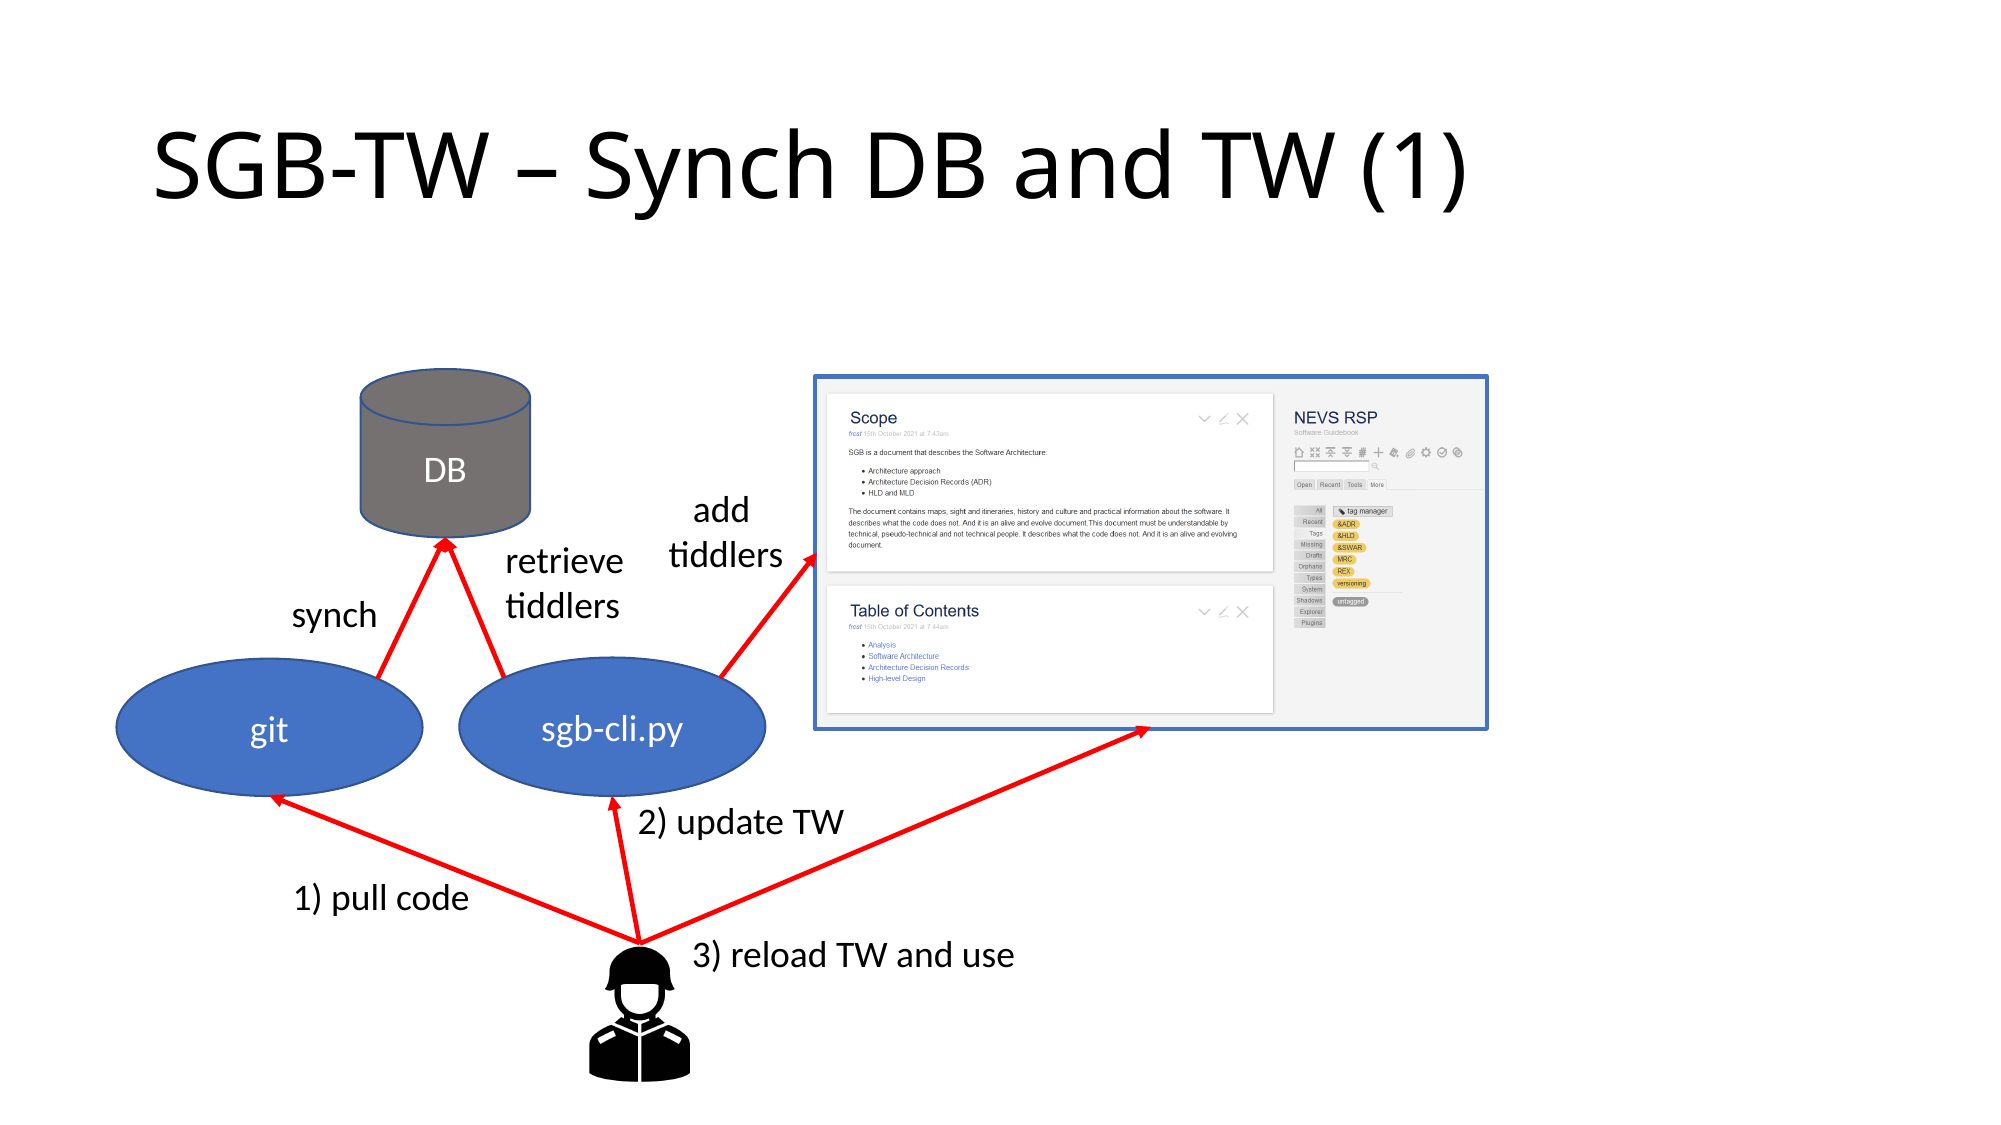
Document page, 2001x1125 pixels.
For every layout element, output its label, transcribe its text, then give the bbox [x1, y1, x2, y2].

text_box synch [276, 582, 393, 642]
picture [564, 943, 715, 1094]
text_box add tiddlers [653, 477, 799, 583]
text_box retrieve tiddlers [490, 529, 640, 634]
text_box git [116, 658, 423, 797]
text_box 1) pull code [277, 865, 485, 926]
text_box 2) update TW [622, 790, 859, 851]
text_box 3) reload TW and use [677, 922, 1039, 983]
picture [816, 378, 1485, 727]
text_box DB [360, 369, 531, 538]
text_box sgb-cli.py [459, 657, 766, 796]
title SGB-TW – Synch DB and TW (1) [137, 59, 1863, 278]
